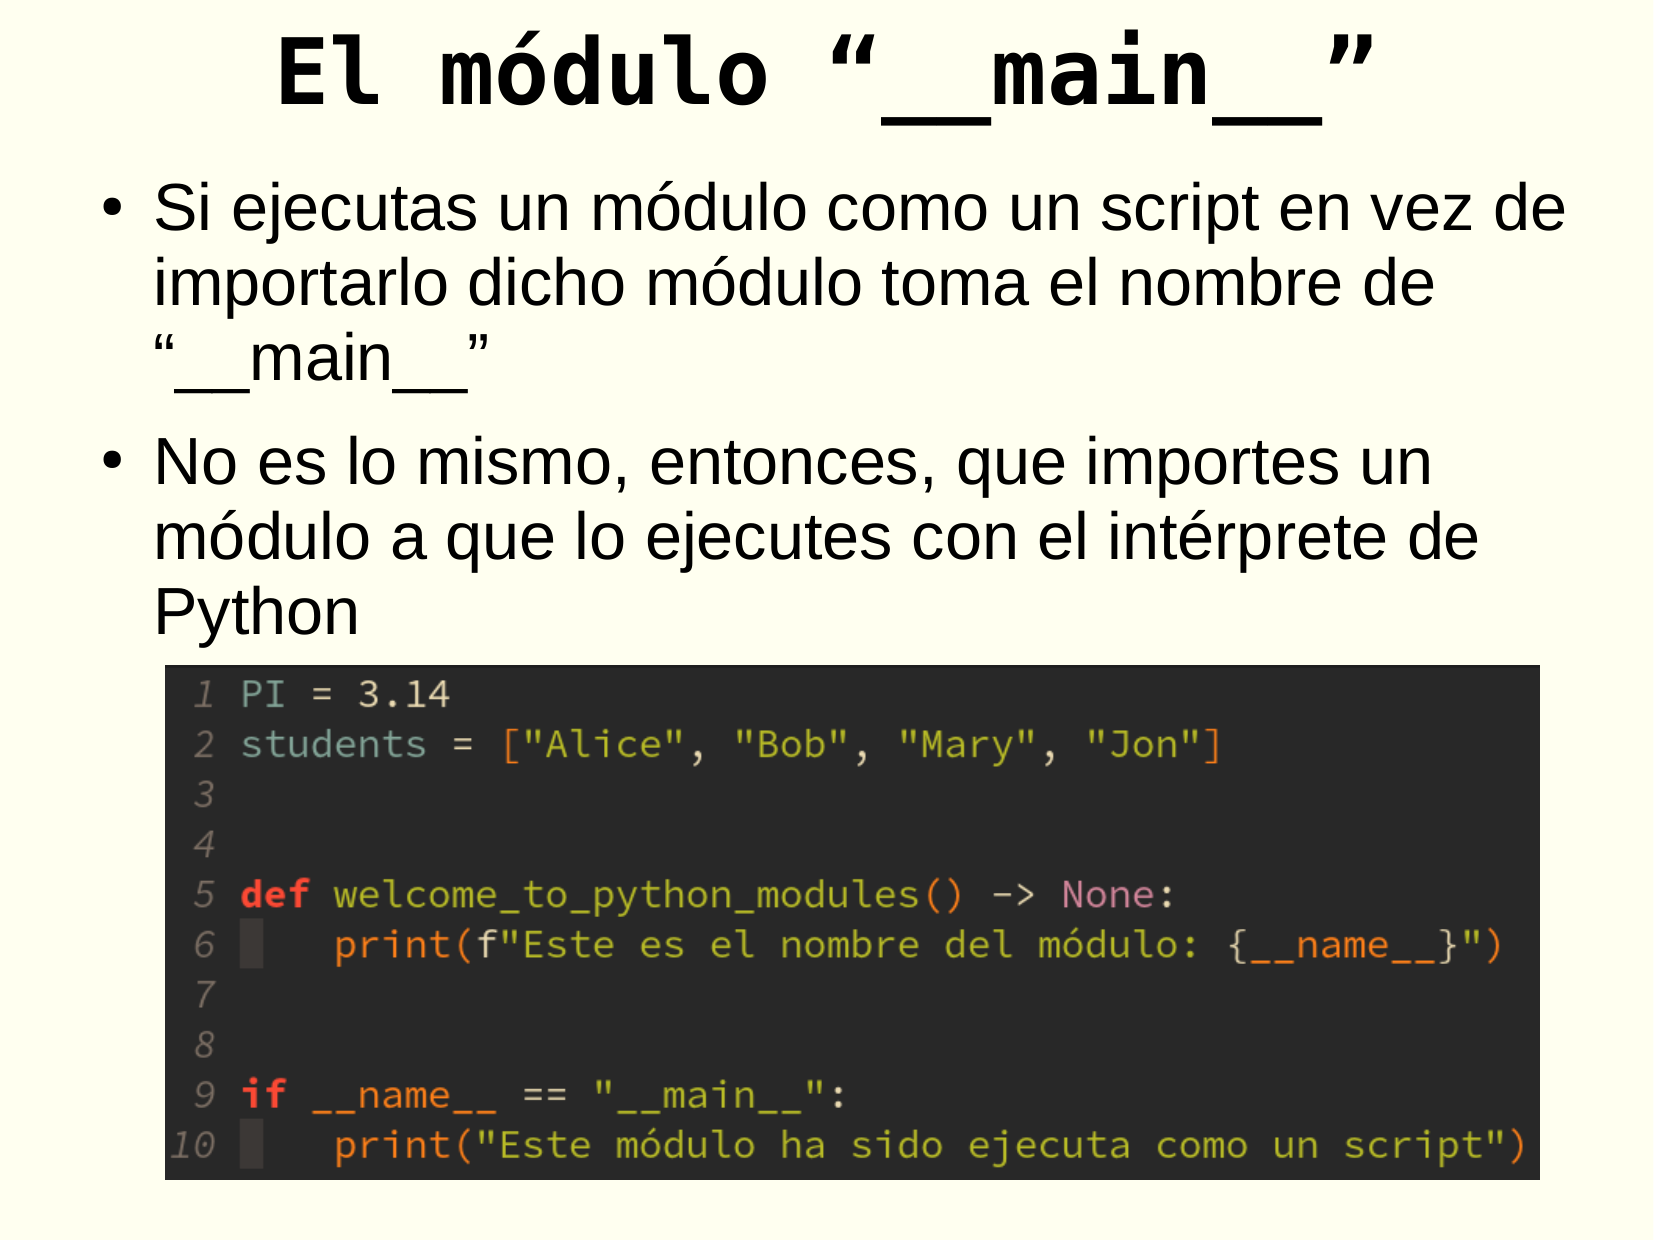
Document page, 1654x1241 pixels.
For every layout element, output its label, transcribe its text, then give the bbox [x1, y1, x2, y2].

list Si ejecutas un módulo como un script en vez de importarlo dicho módulo toma el nombre de “__main__” No es lo mismo, entonces, que importes un módulo a que lo ejecutes con el intérprete de Python [82, 170, 1571, 1010]
title El módulo “__main__” [82, 12, 1571, 133]
picture [165, 665, 1540, 1180]
